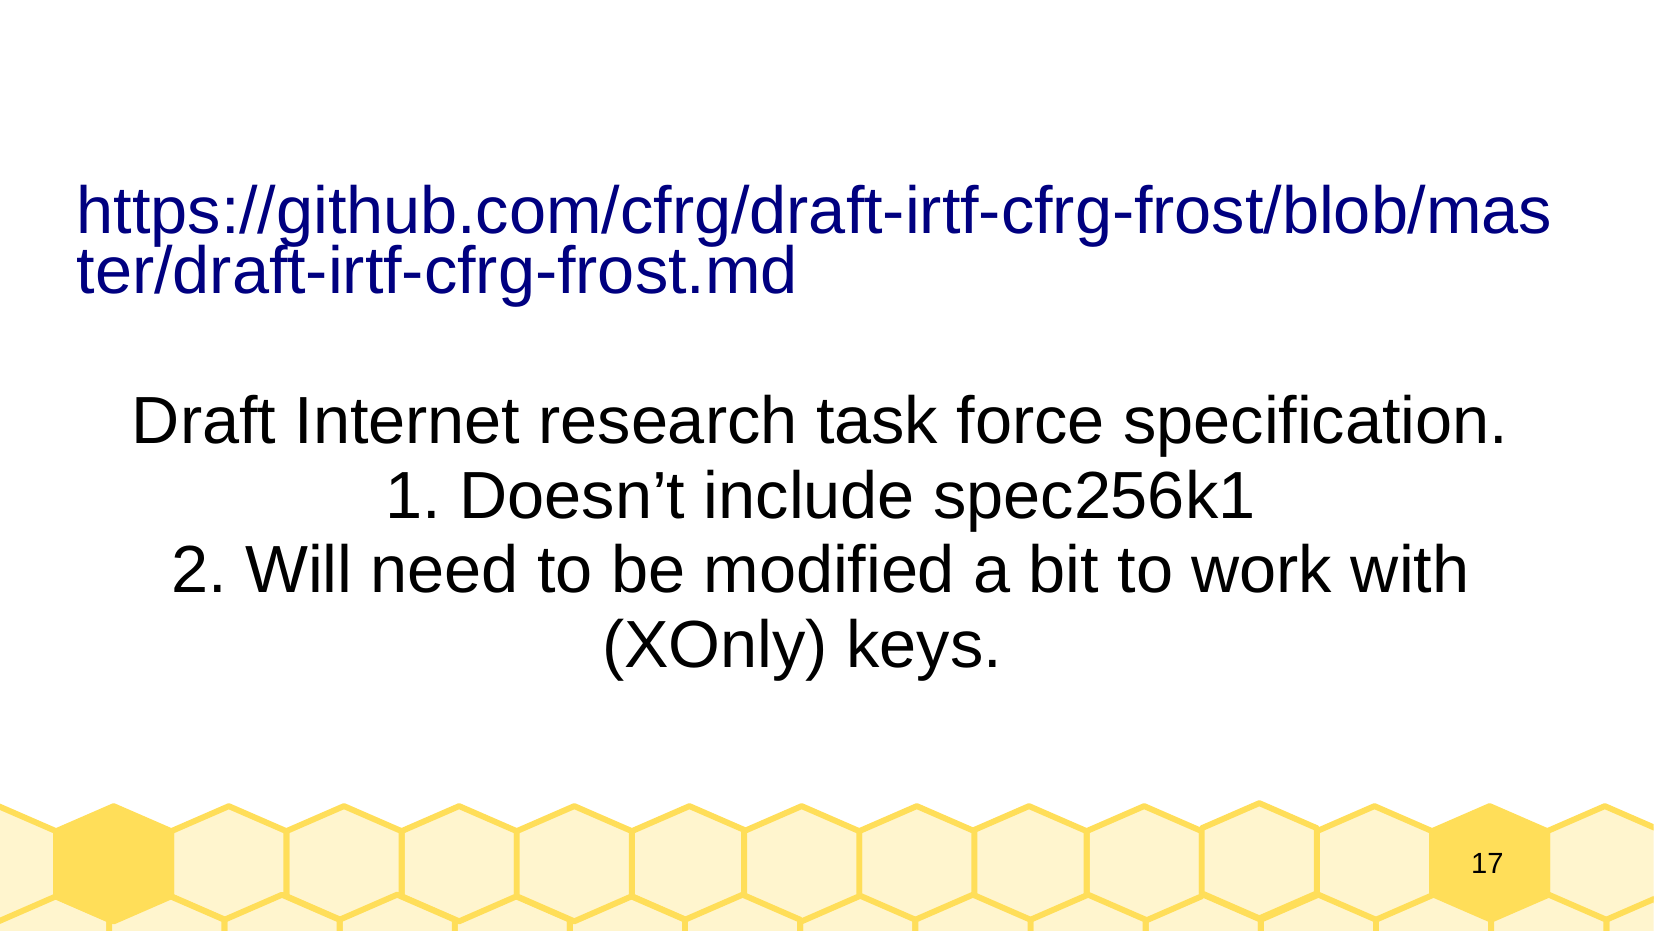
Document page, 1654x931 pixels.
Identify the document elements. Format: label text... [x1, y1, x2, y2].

subtitle https://github.com/cfrg/draft-irtf-cfrg-frost/blob/master/draft-irtf-cfrg-frost.md Draft Internet research task force specification. 1. Doesn’t include spec256k1 2. Will need to be modified a bit to work with (XOnly) keys. [76, 37, 1565, 758]
